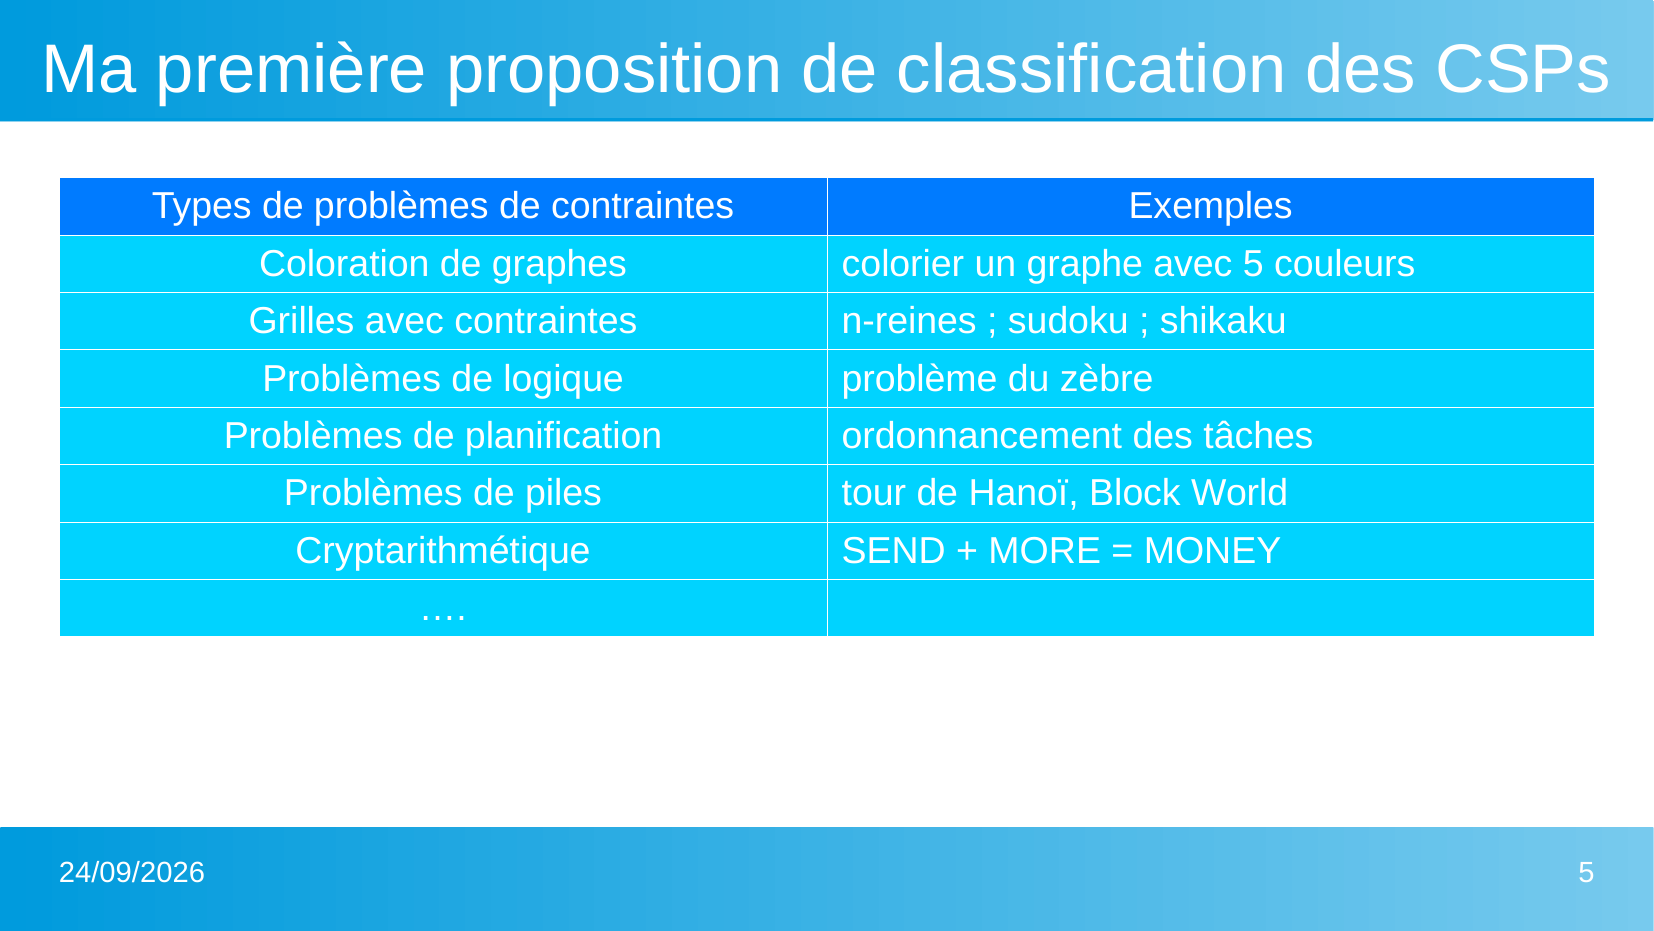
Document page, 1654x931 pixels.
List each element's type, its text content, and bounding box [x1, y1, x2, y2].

table_cell n-reines ; sudoku ; shikaku [828, 293, 1594, 349]
table_cell SEND + MORE = MONEY [828, 523, 1594, 579]
table_cell Grilles avec contraintes [60, 293, 827, 349]
table_cell problème du zèbre [828, 350, 1594, 407]
table_cell Problèmes de logique [60, 350, 827, 407]
table_cell Problèmes de planification [60, 408, 827, 464]
table_cell …. [60, 580, 827, 636]
table_cell ordonnancement des tâches [828, 408, 1594, 464]
table_cell tour de Hanoï, Block World [828, 465, 1594, 522]
table_cell Cryptarithmétique [60, 523, 827, 579]
title Ma première proposition de classification des CSPs [29, 0, 1625, 146]
table_cell Coloration de graphes [60, 236, 827, 292]
table_header Exemples [828, 178, 1594, 235]
table_cell [828, 580, 1594, 636]
table_cell colorier un graphe avec 5 couleurs [828, 236, 1594, 292]
table_header Types de problèmes de contraintes [60, 178, 827, 235]
table_cell Problèmes de piles [60, 465, 827, 522]
